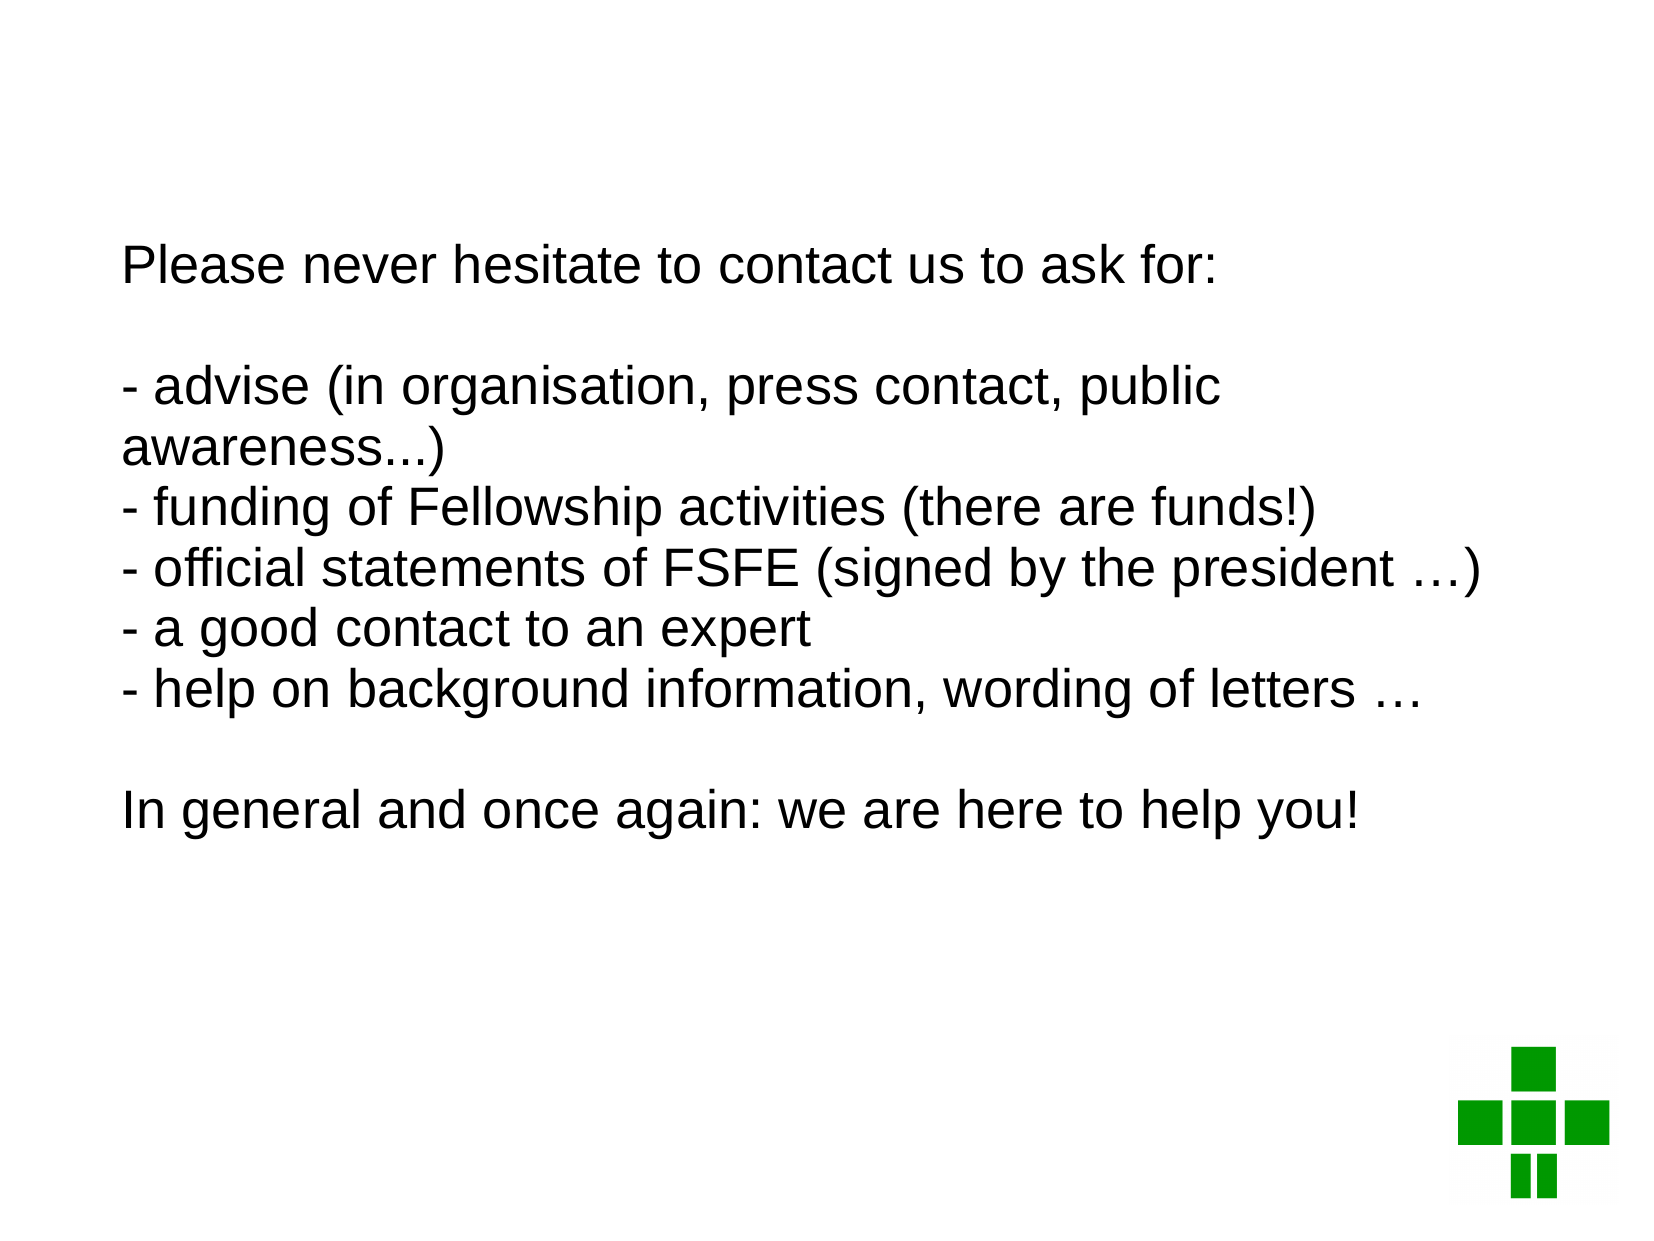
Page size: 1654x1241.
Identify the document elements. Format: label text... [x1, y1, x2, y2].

text_box Please never hesitate to contact us to ask for: - advise (in organisation, press contact, public awareness...) - funding of Fellowship activities (there are funds!) - official statements of FSFE (signed by the president …) - a good contact to an expert - help on background information, wording of letters … In general and once again: we are here to help you! [106, 106, 1536, 848]
picture [1449, 1035, 1619, 1205]
